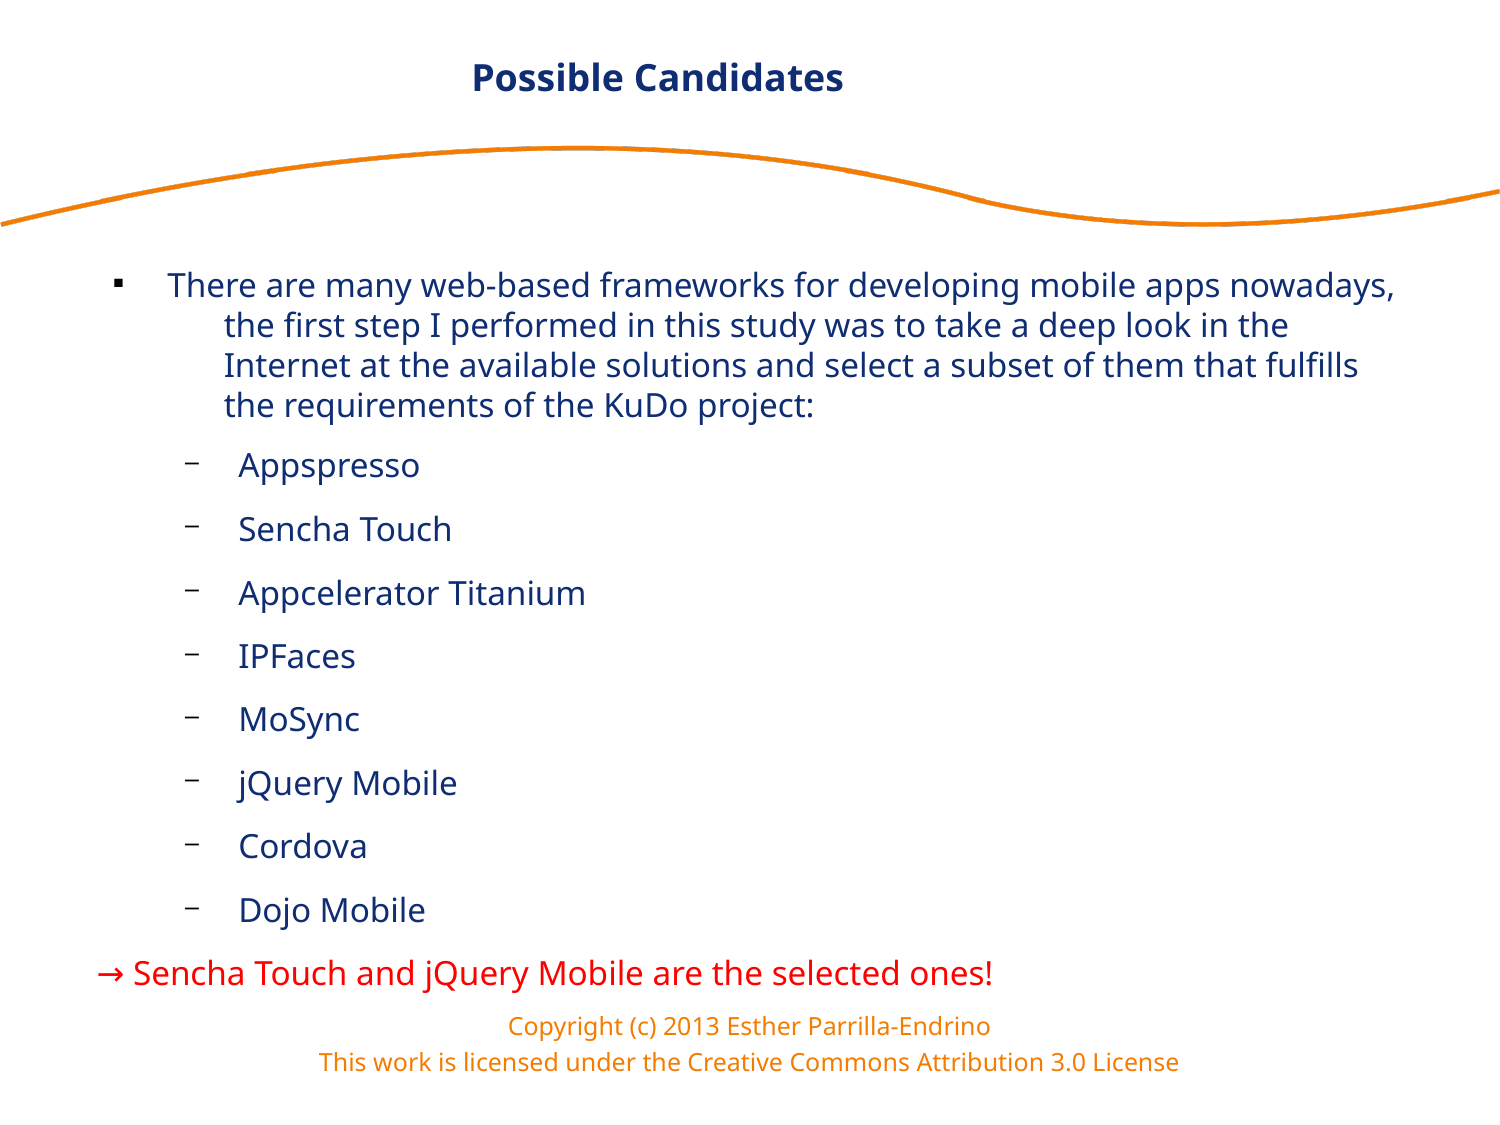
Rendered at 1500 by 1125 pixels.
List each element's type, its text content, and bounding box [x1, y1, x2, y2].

list There are many web-based frameworks for developing mobile apps nowadays, the first step I performed in this study was to take a deep look in the Internet at the available solutions and select a subset of them that fulfills the requirements of the KuDo project: Appspresso Sencha Touch Appcelerator Titanium IPFaces MoSync jQuery Mobile Cordova Dojo Mobile → Sencha Touch and jQuery Mobile are the selected ones! [96, 195, 1408, 1010]
picture [0, 145, 1500, 227]
title Possible Candidates [142, 49, 1184, 152]
list Copyright (c) 2013 Esther Parrilla-Endrino This work is licensed under the Creative Commons Attribution 3.0 License [90, 1010, 1411, 1096]
